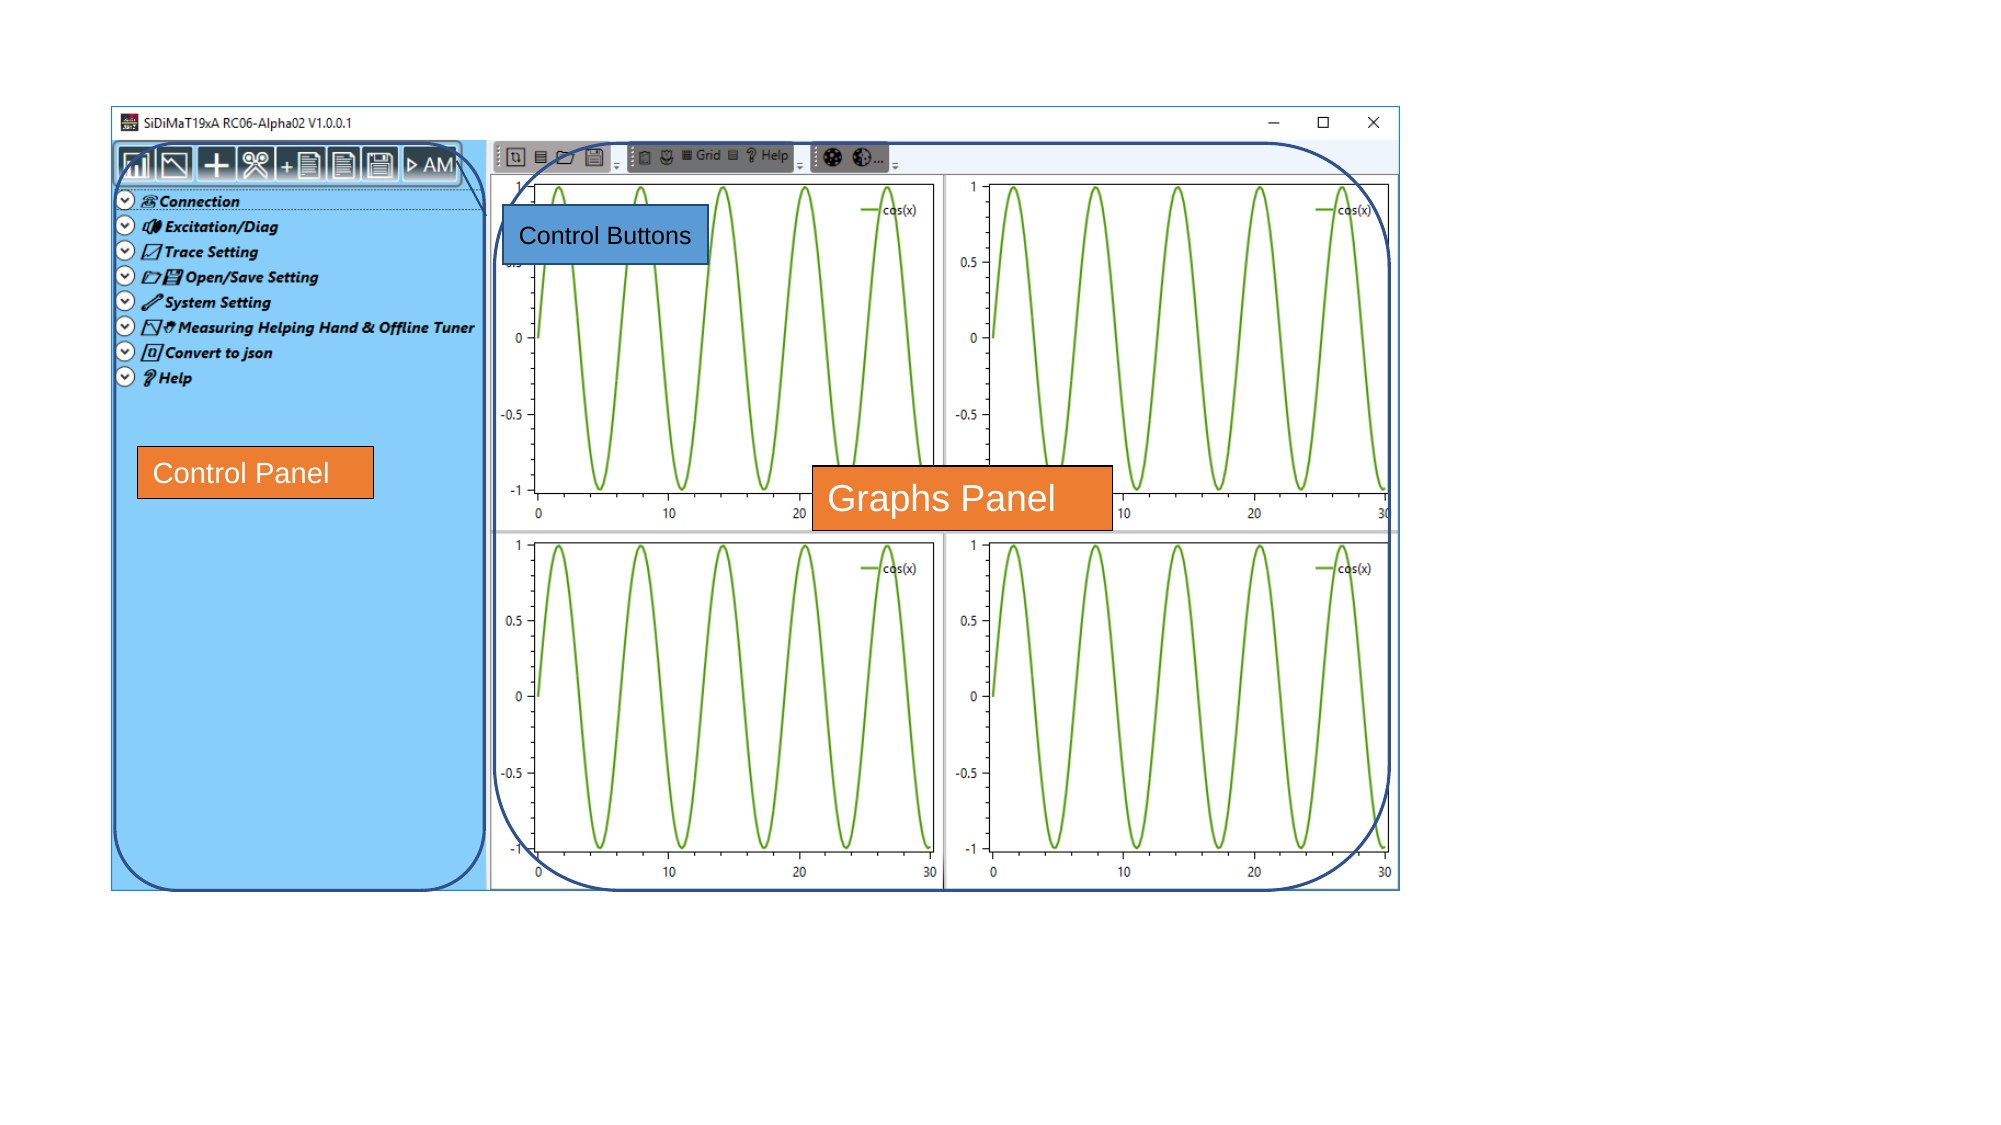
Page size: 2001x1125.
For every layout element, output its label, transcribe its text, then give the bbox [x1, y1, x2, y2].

text_box Graphs Panel [812, 466, 1113, 531]
picture [497, 145, 1387, 888]
picture [117, 145, 482, 888]
text_box Control Panel [137, 446, 374, 499]
text_box Control Buttons [503, 205, 708, 264]
picture [111, 106, 1400, 891]
